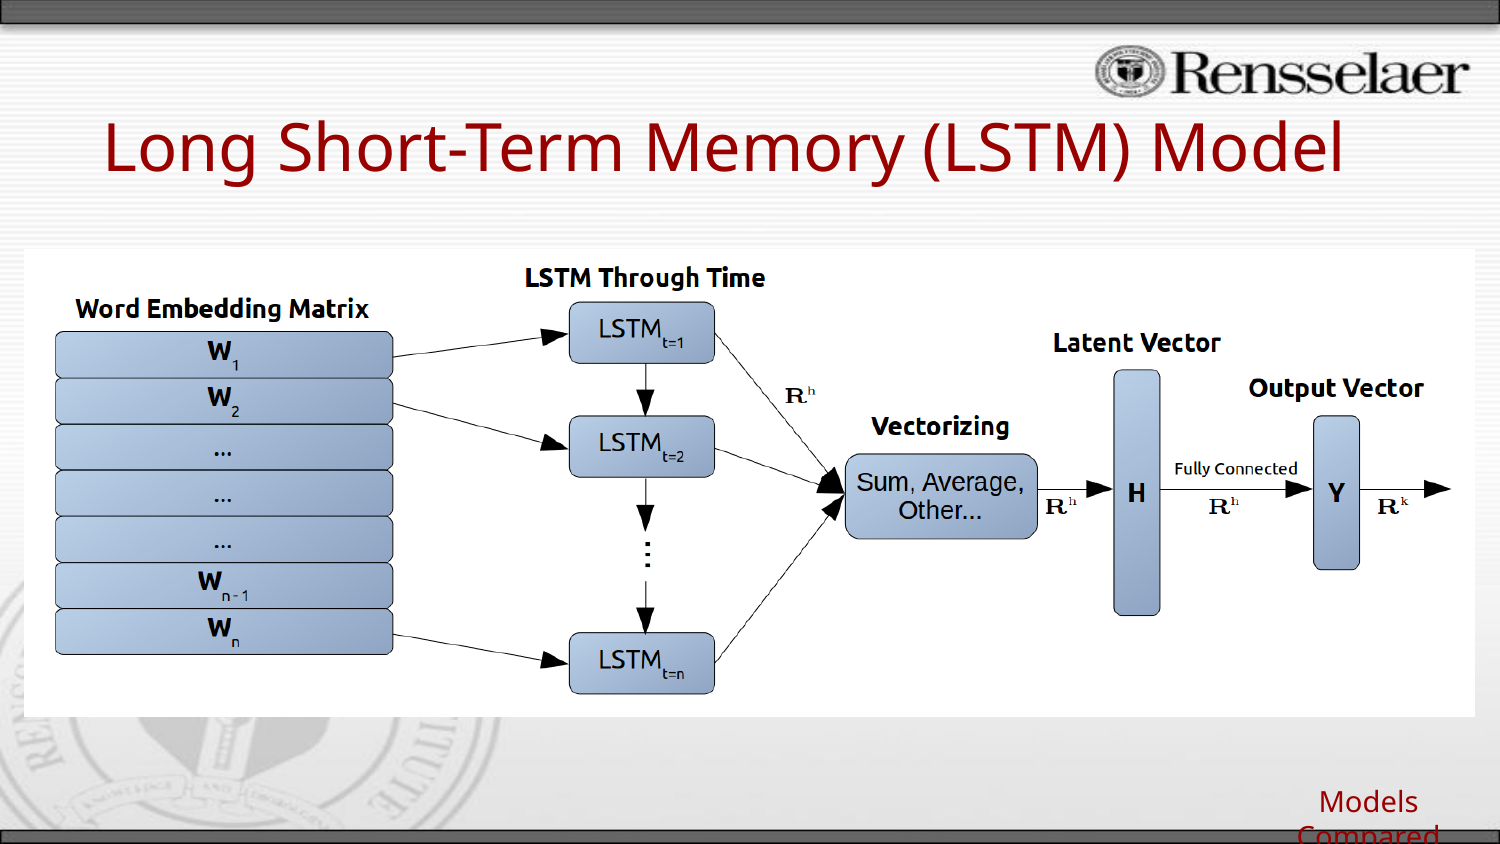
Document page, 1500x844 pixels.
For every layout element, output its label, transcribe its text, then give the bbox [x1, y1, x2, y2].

picture [1347, 833, 1354, 844]
text_box Models Compared [1237, 768, 1500, 816]
picture [1426, 833, 1435, 844]
picture [1337, 833, 1344, 844]
picture [0, 0, 1500, 844]
picture [1365, 833, 1374, 844]
picture [1319, 833, 1328, 844]
picture [1409, 833, 1417, 838]
title Long Short-Term Memory (LSTM) Model [87, 102, 1413, 188]
